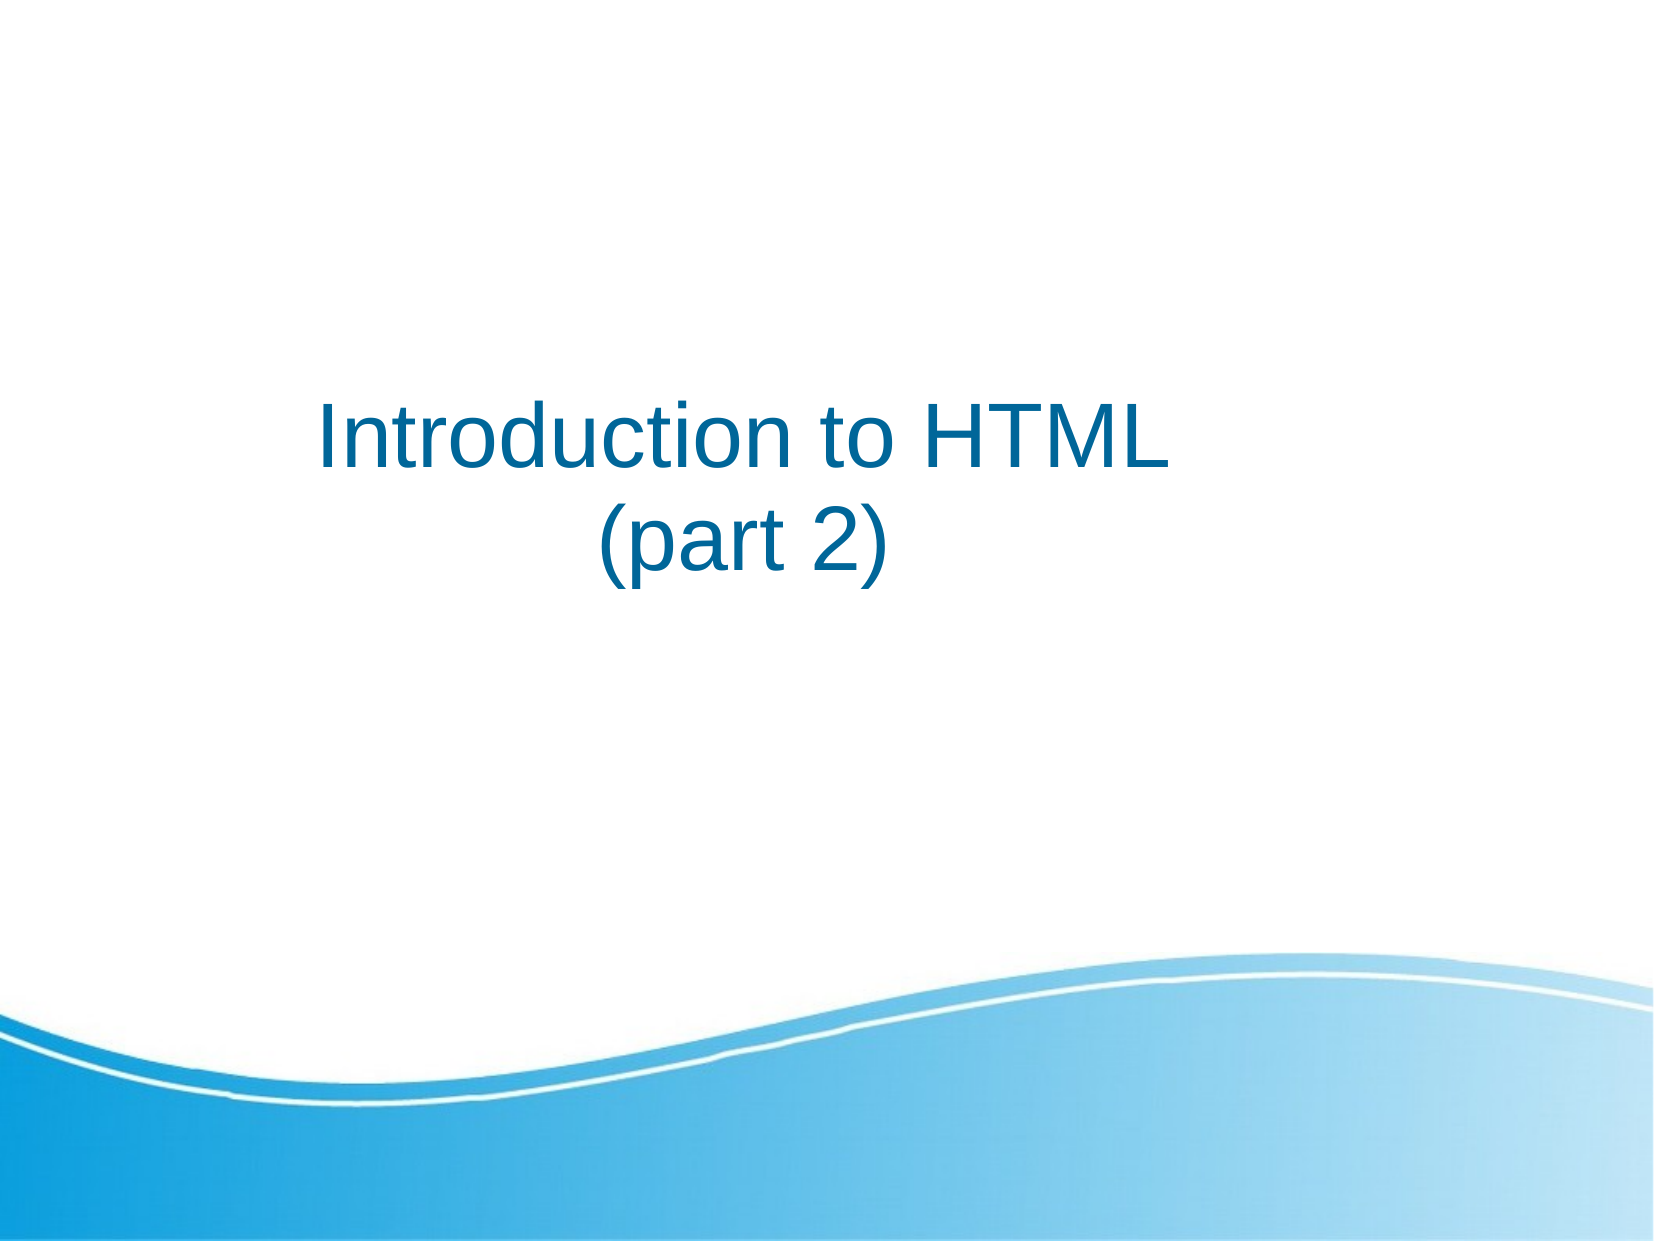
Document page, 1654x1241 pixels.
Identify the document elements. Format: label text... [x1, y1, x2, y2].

title Introduction to HTML (part 2) [0, 384, 1489, 592]
picture [0, 952, 1654, 1241]
